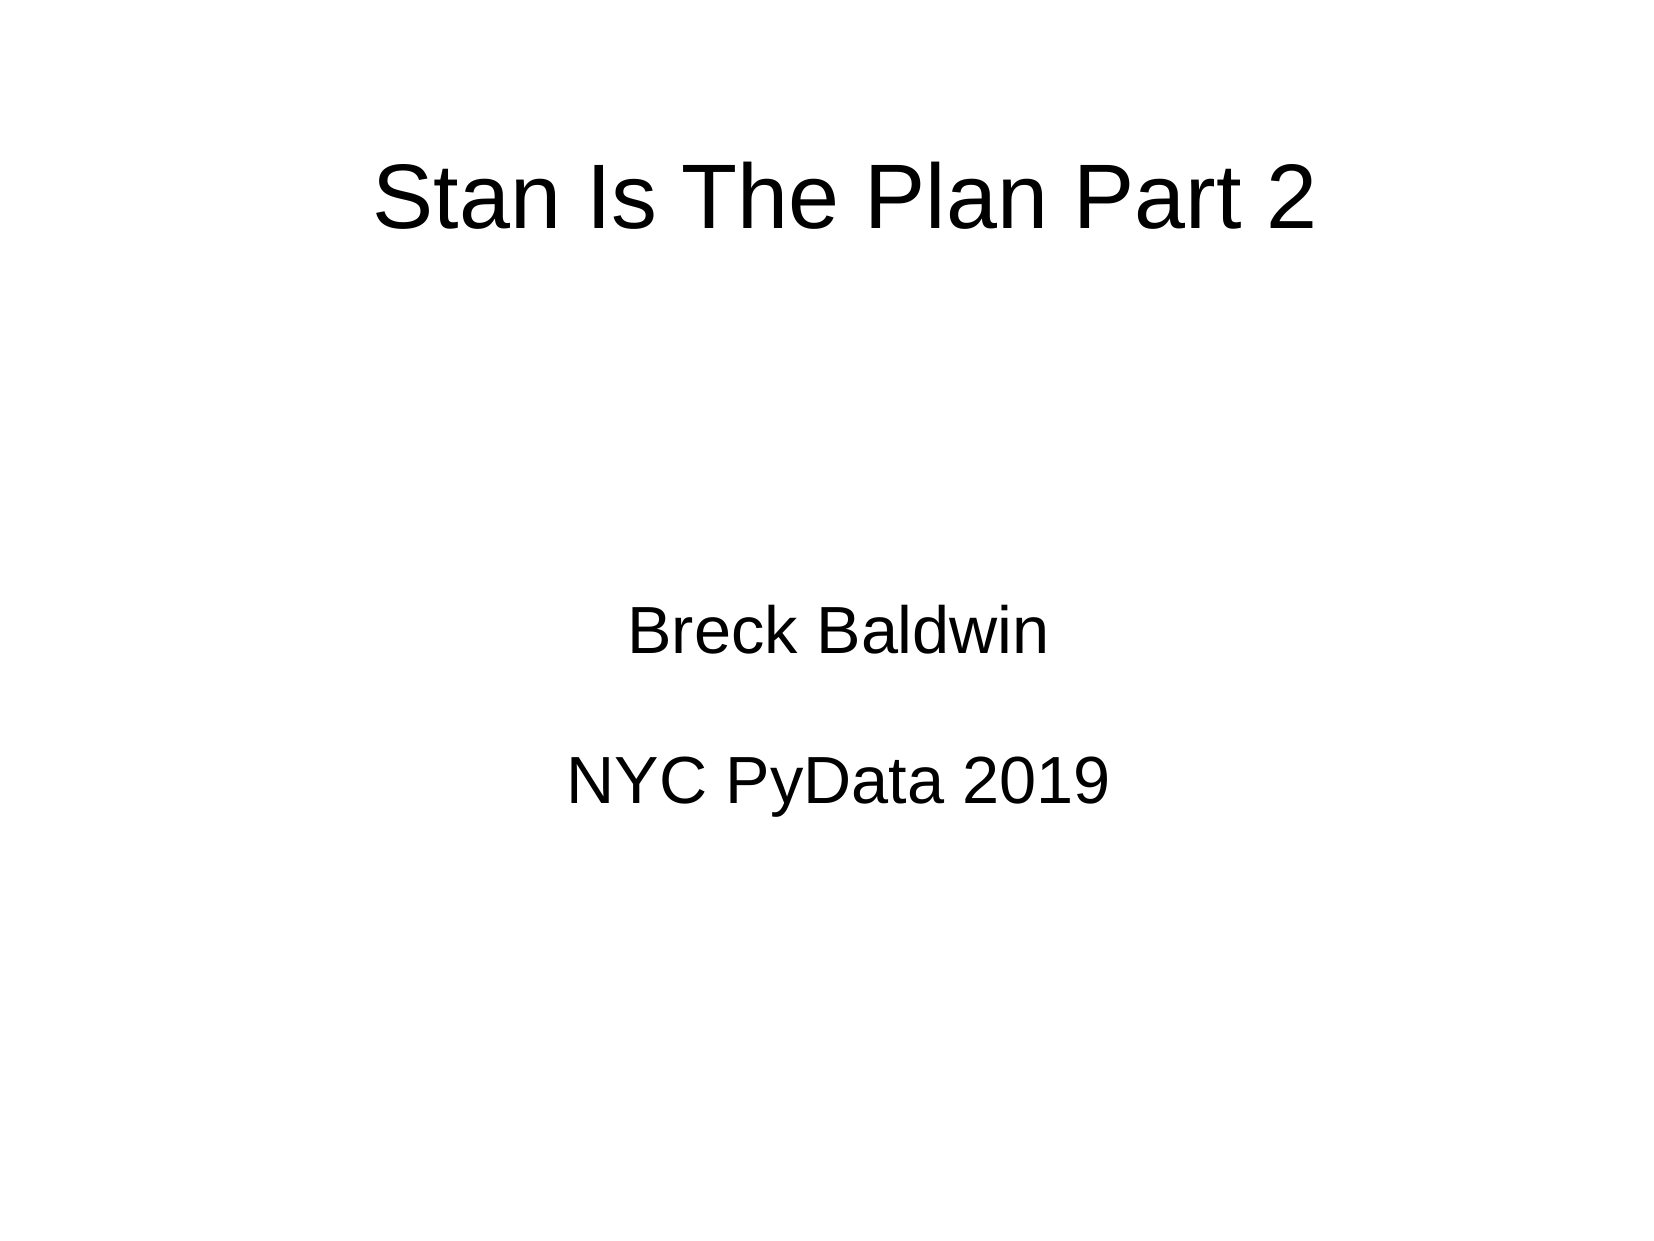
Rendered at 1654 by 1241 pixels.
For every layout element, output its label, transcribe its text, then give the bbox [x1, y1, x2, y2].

text_box Stan Is The Plan Part 2 [101, 92, 1591, 301]
text_box Breck Baldwin NYC PyData 2019 [94, 296, 1583, 1115]
